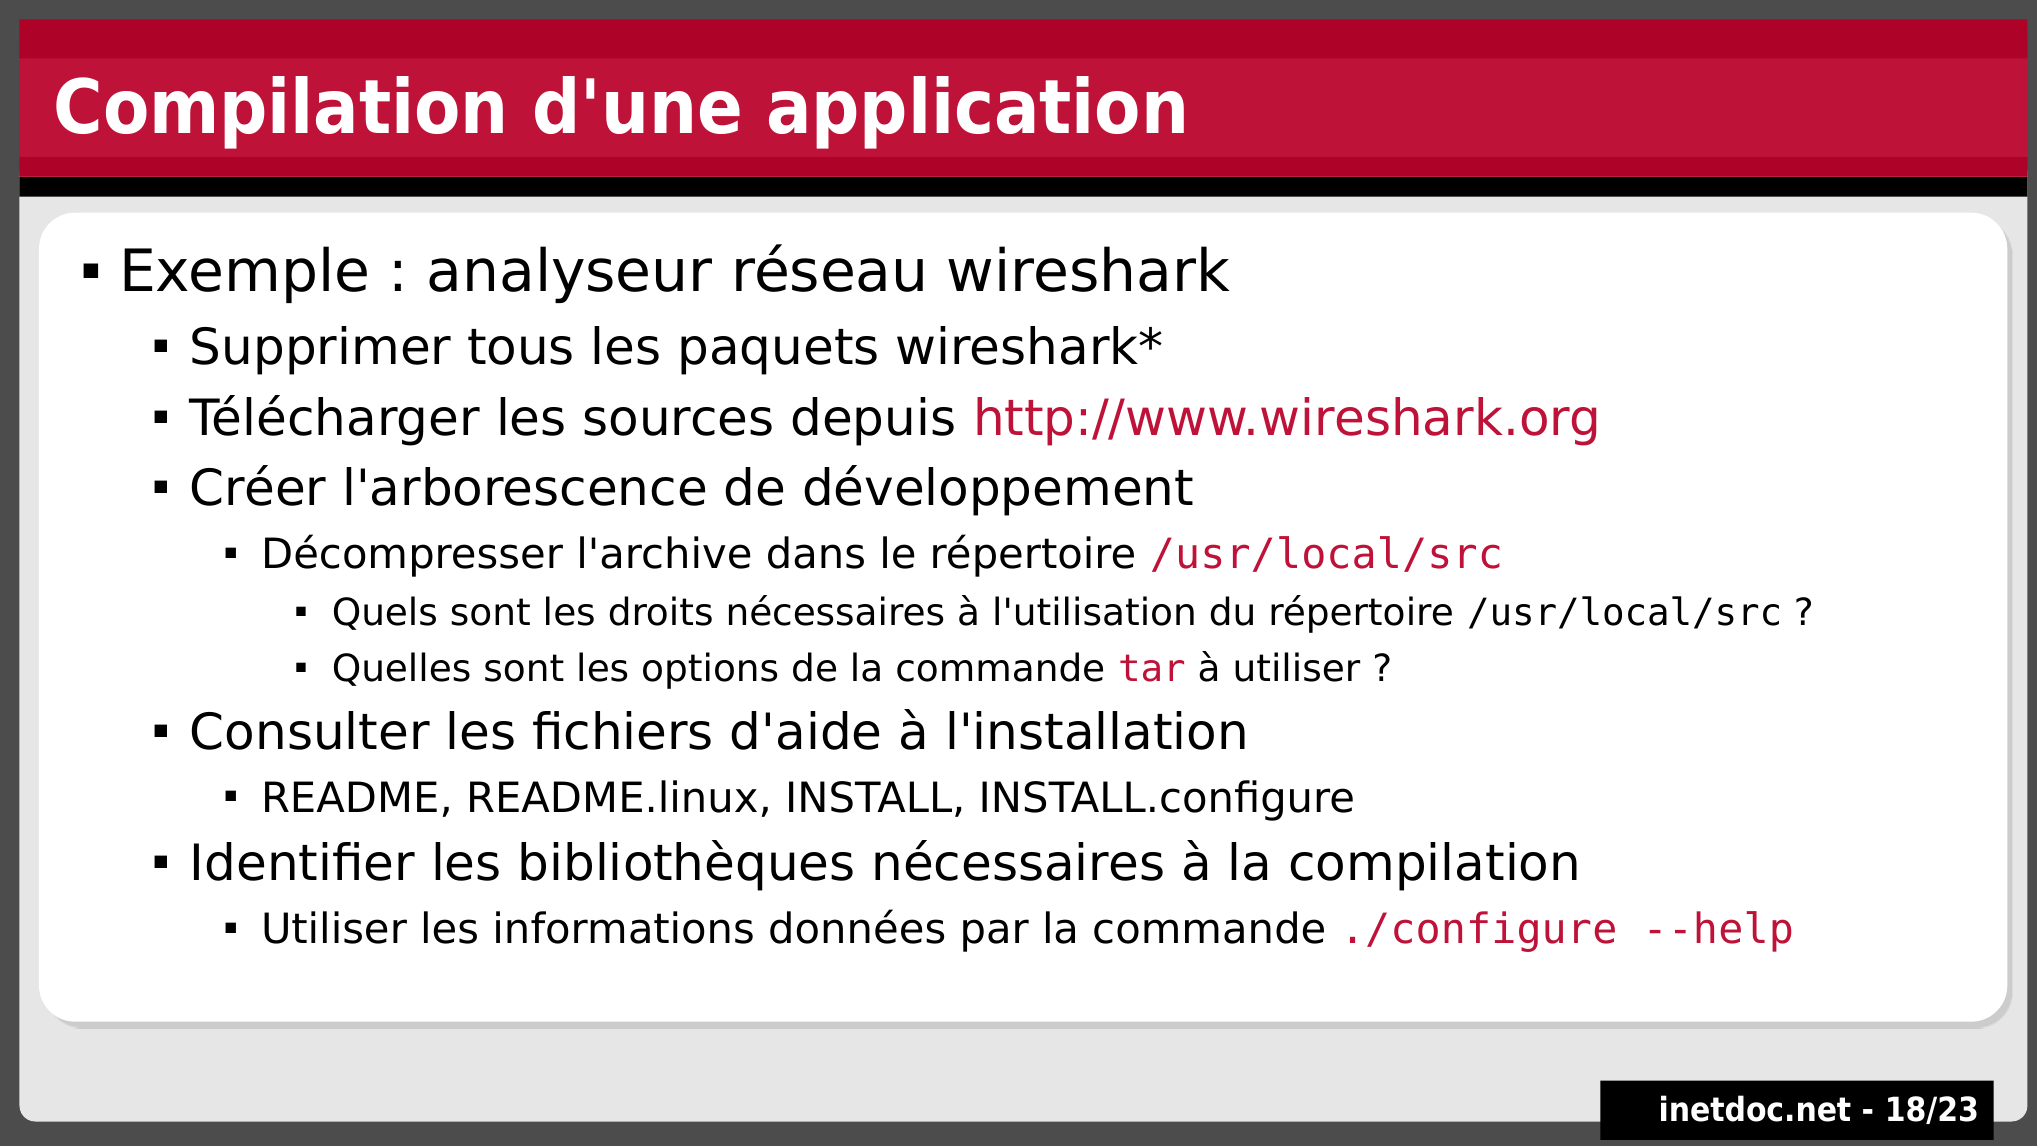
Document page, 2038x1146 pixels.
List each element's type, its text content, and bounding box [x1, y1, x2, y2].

text_box inetdoc.net - <numéro>/23 [1600, 1080, 1994, 1140]
text_box Exemple : analyseur réseau wireshark Supprimer tous les paquets wireshark* Télécharger les sources depuis http://www.wireshark.org Créer l'arborescence de développement Décompresser l'archive dans le répertoire /usr/local/src Quels sont les droits nécessaires à l'utilisation du répertoire /usr/local/src ? Quelles sont les options de la commande tar à utiliser ? Consulter les fichiers d'aide à l'installation README, README.linux, INSTALL, INSTALL.configure Identifier les bibliothèques nécessaires à la compilation Utiliser les informations données par la commande ./configure --help [38, 212, 2008, 1022]
text_box Compilation d'une application [19, 59, 2028, 157]
text_box [19, 157, 2028, 1122]
text_box [19, 19, 2028, 59]
